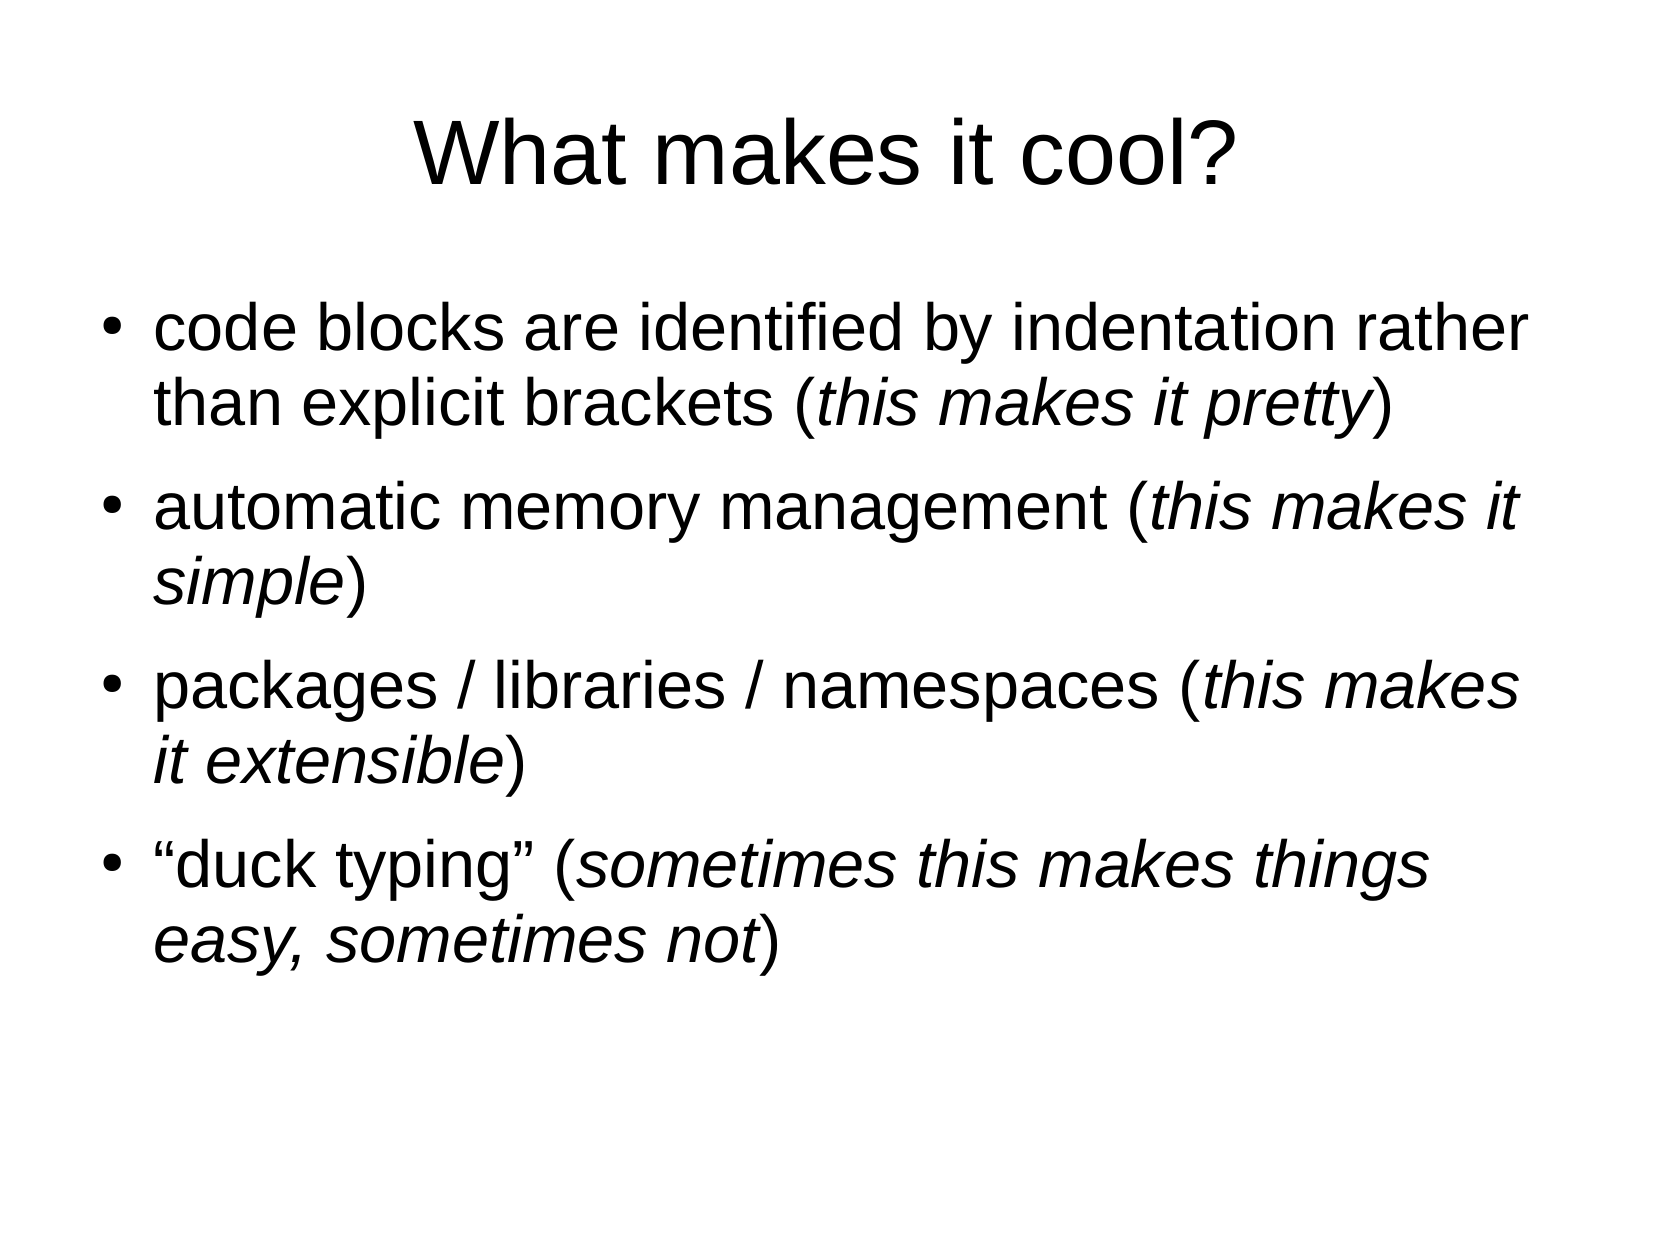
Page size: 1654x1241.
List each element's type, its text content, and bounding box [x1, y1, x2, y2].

list code blocks are identified by indentation rather than explicit brackets (this makes it pretty) automatic memory management (this makes it simple) packages / libraries / namespaces (this makes it extensible) “duck typing” (sometimes this makes things easy, sometimes not) [82, 290, 1538, 1010]
title What makes it cool? [82, 49, 1571, 257]
